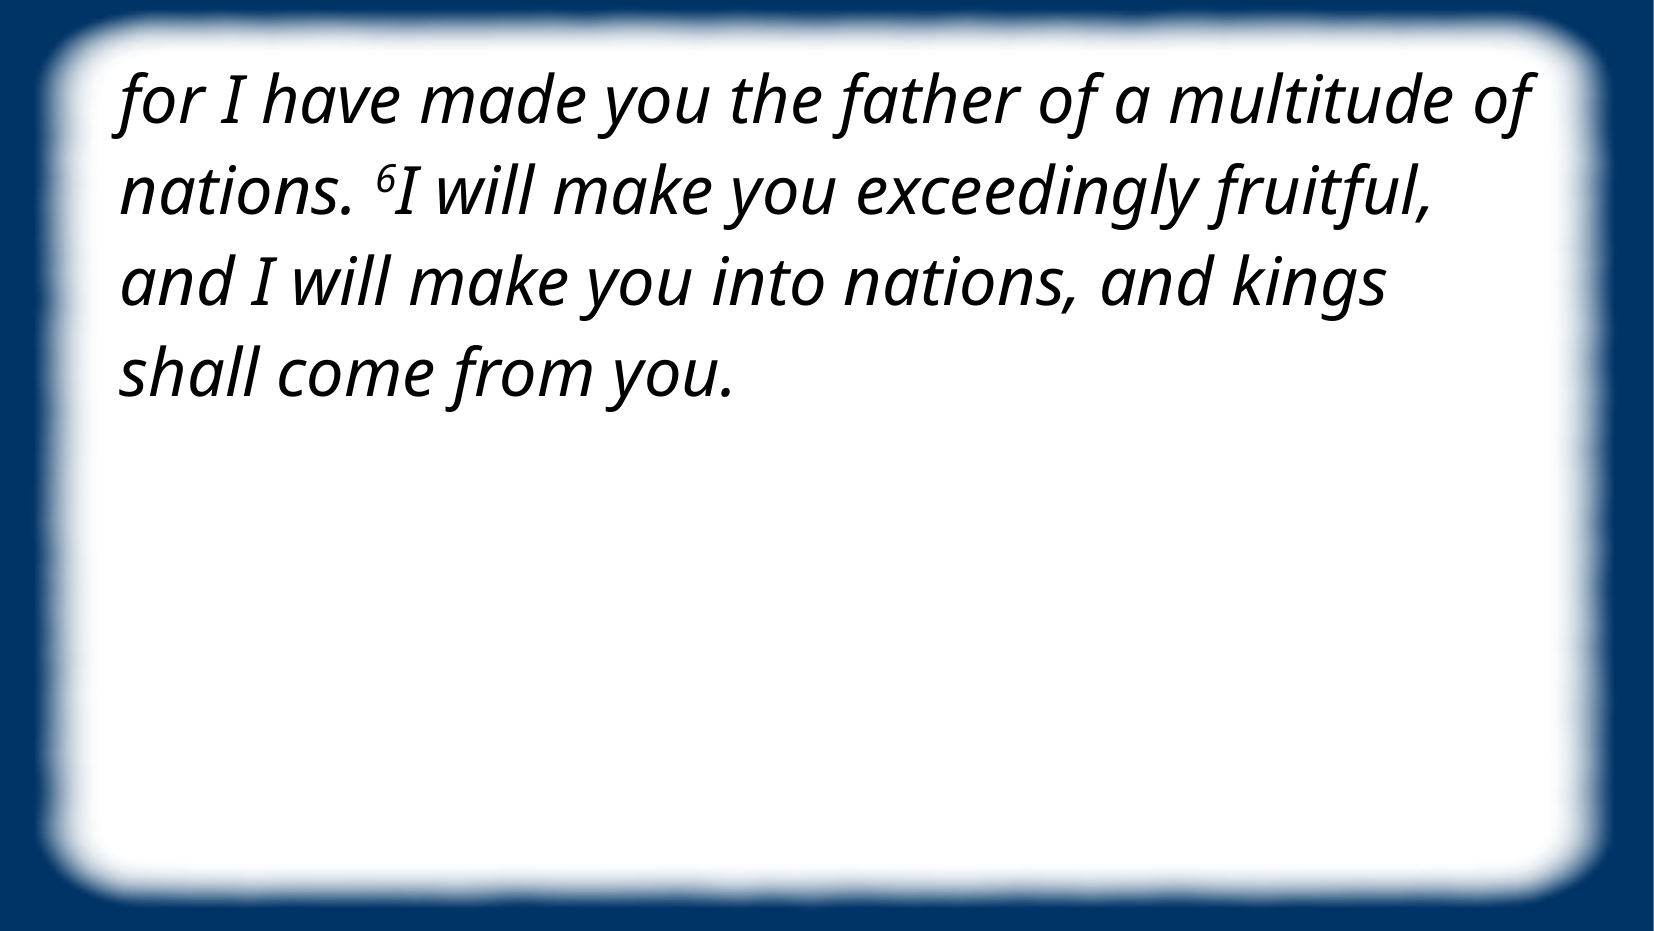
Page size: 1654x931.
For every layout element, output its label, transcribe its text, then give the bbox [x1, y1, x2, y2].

picture [0, 0, 1654, 931]
text_box for I have made you the father of a multitude of nations. 6I will make you exceedingly fruitful, and I will make you into nations, and kings shall come from you. [105, 45, 1561, 415]
